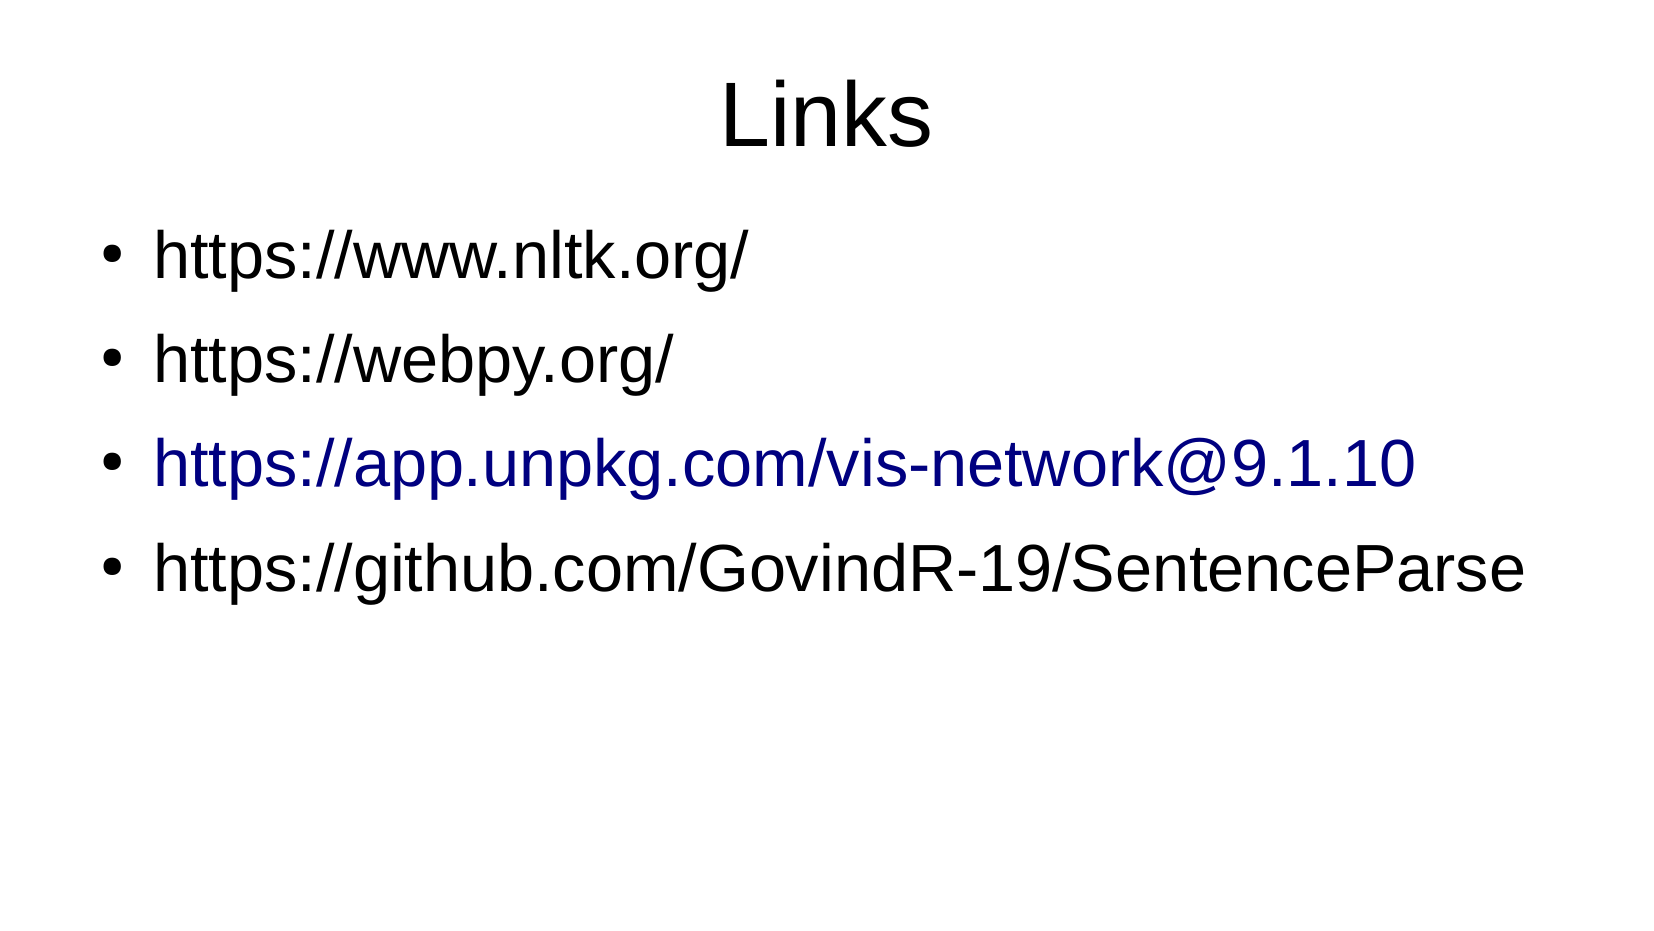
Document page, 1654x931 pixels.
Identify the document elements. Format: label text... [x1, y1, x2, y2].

list https://www.nltk.org/ https://webpy.org/ https://app.unpkg.com/vis-network@9.1.10 https://github.com/GovindR-19/SentenceParse [82, 217, 1571, 758]
title Links [82, 37, 1571, 193]
